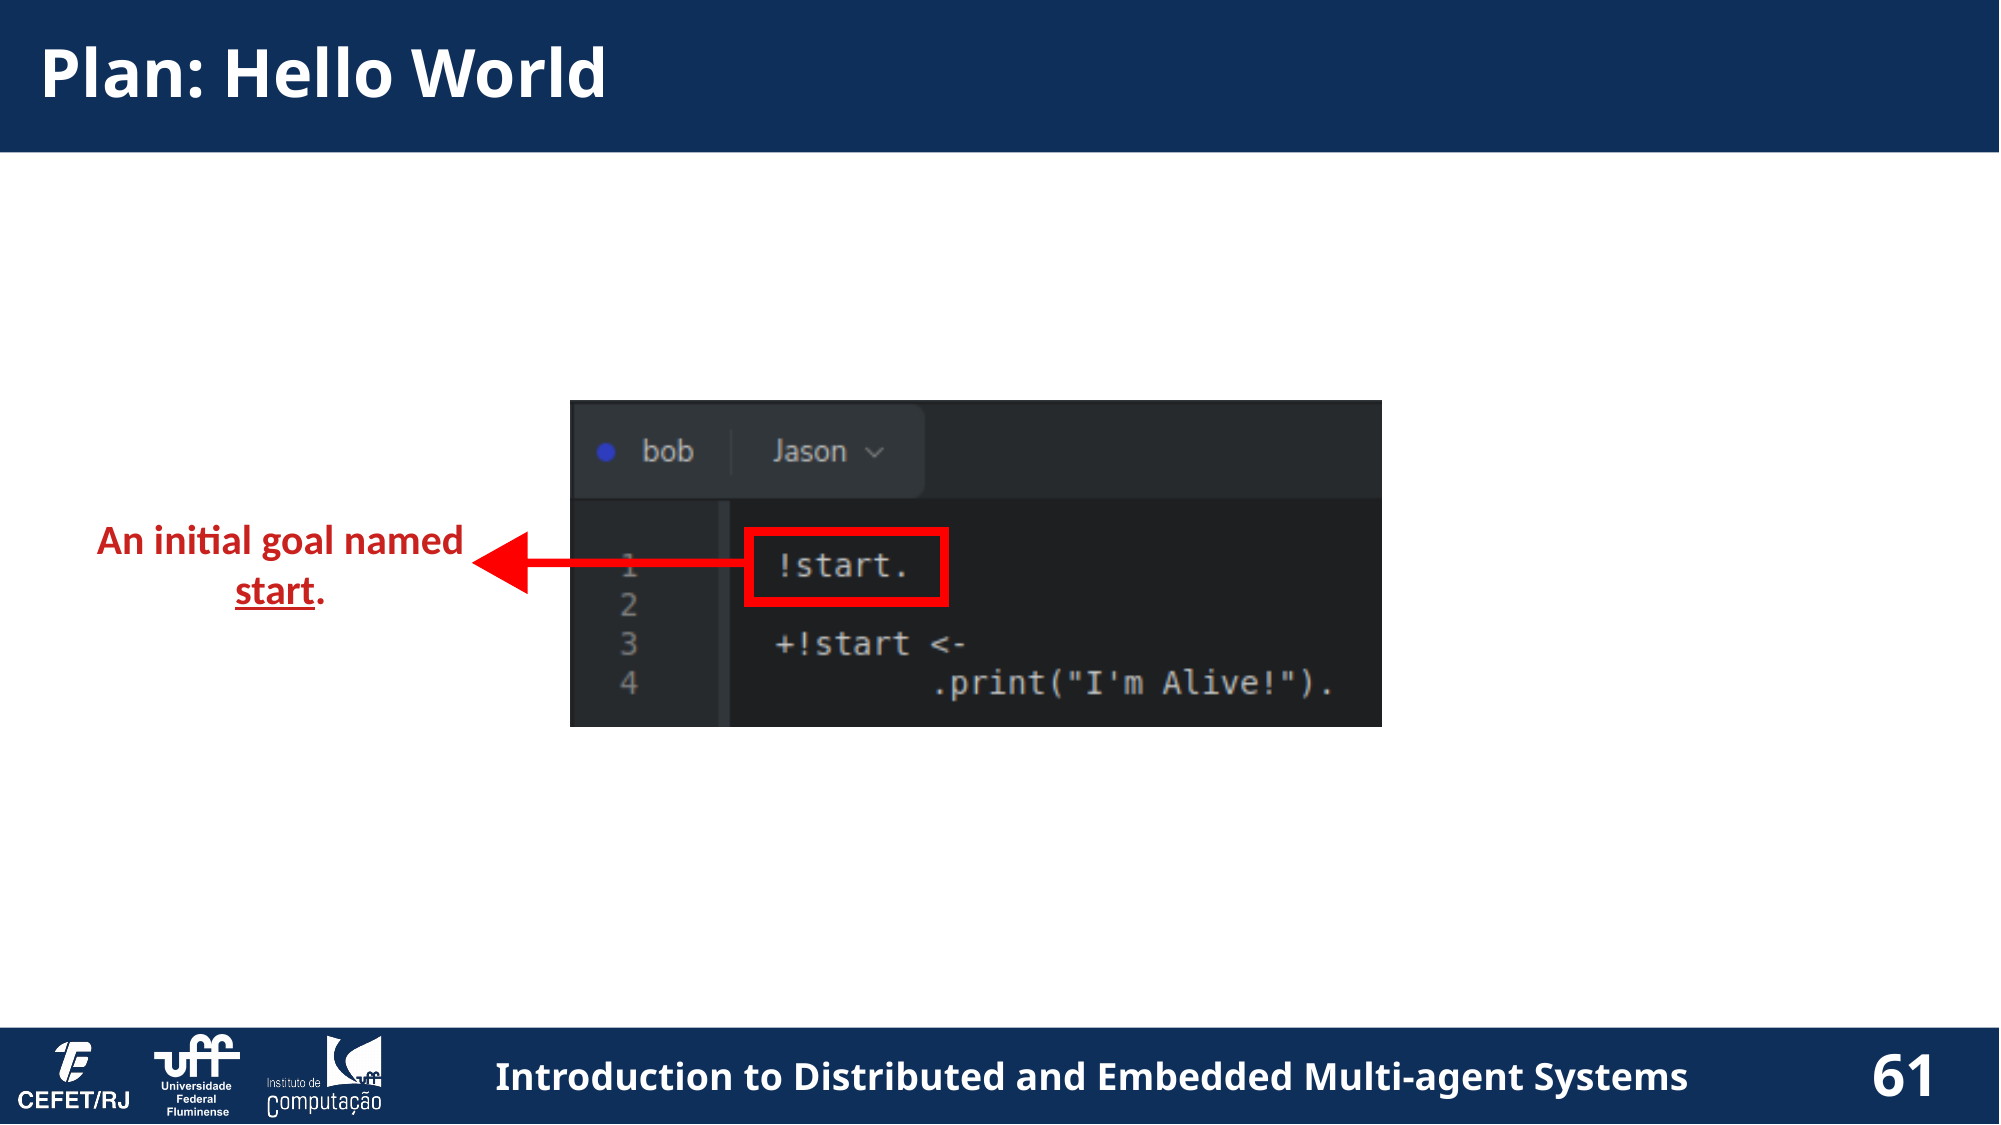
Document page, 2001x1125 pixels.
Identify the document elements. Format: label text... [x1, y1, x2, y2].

picture [18, 1021, 129, 1125]
picture [570, 400, 1382, 727]
picture [754, 536, 940, 597]
text_box Plan: Hello World [25, 23, 1999, 119]
text_box [484, 531, 749, 595]
text_box An initial goal named start. [77, 505, 484, 621]
picture [265, 1033, 383, 1118]
picture [153, 1033, 241, 1121]
